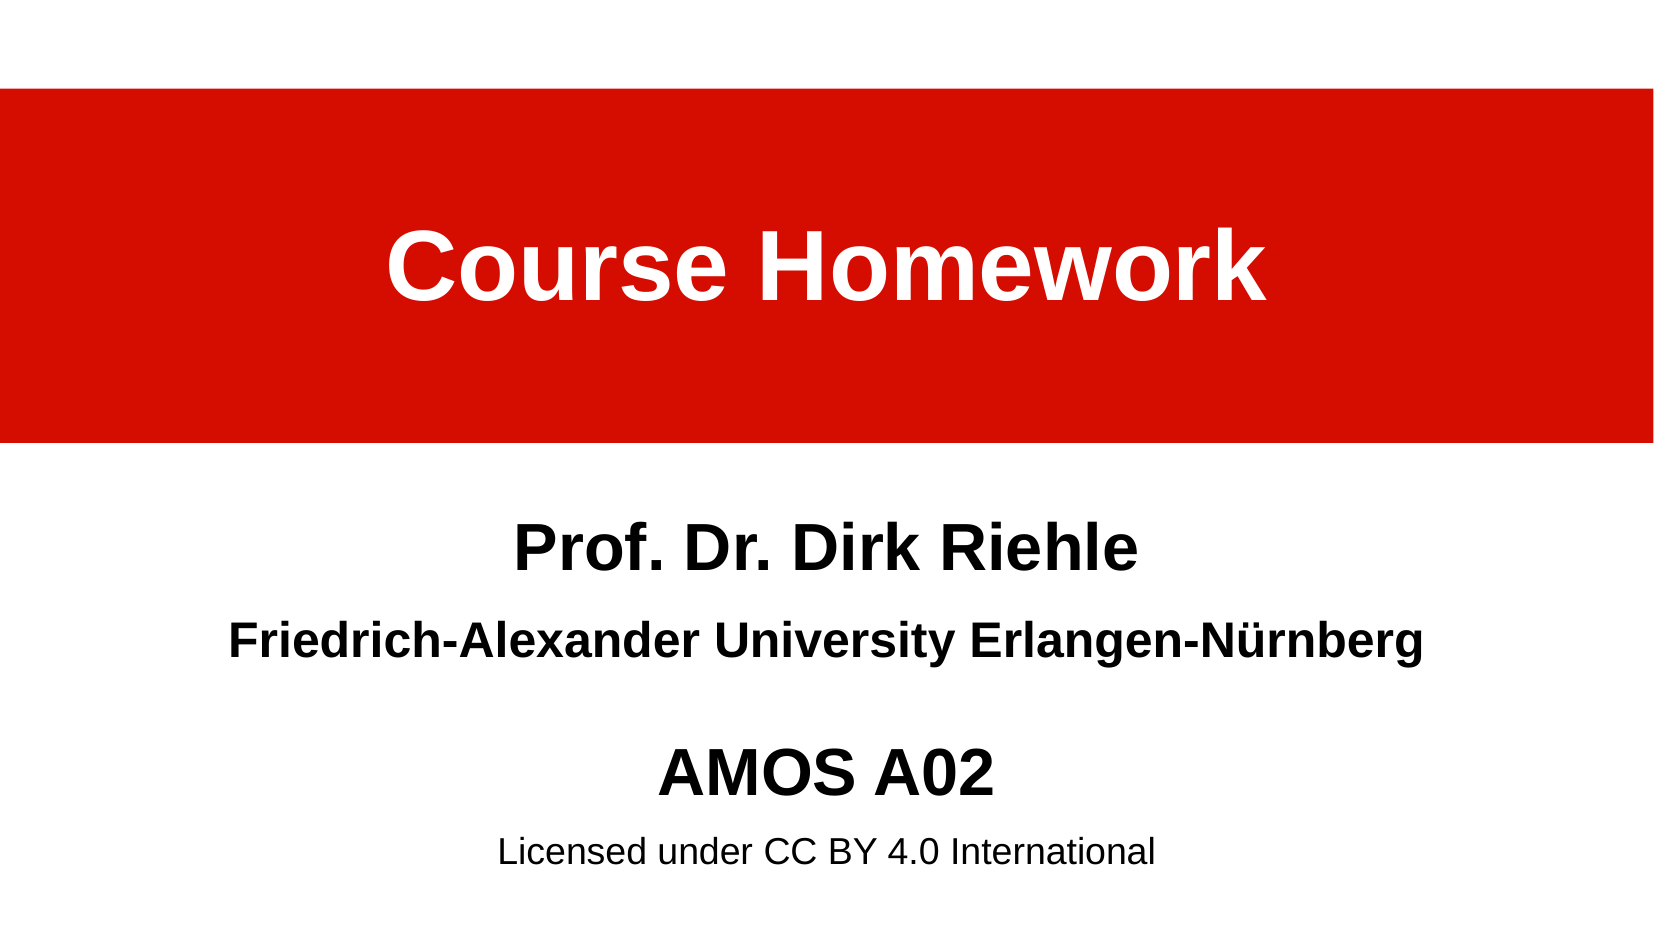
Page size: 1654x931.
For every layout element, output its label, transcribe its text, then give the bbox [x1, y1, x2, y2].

title Course Homework [0, 88, 1654, 443]
subtitle Prof. Dr. Dirk Riehle Friedrich-Alexander University Erlangen-Nürnberg AMOS A02 Licensed under CC BY 4.0 International [29, 472, 1625, 886]
